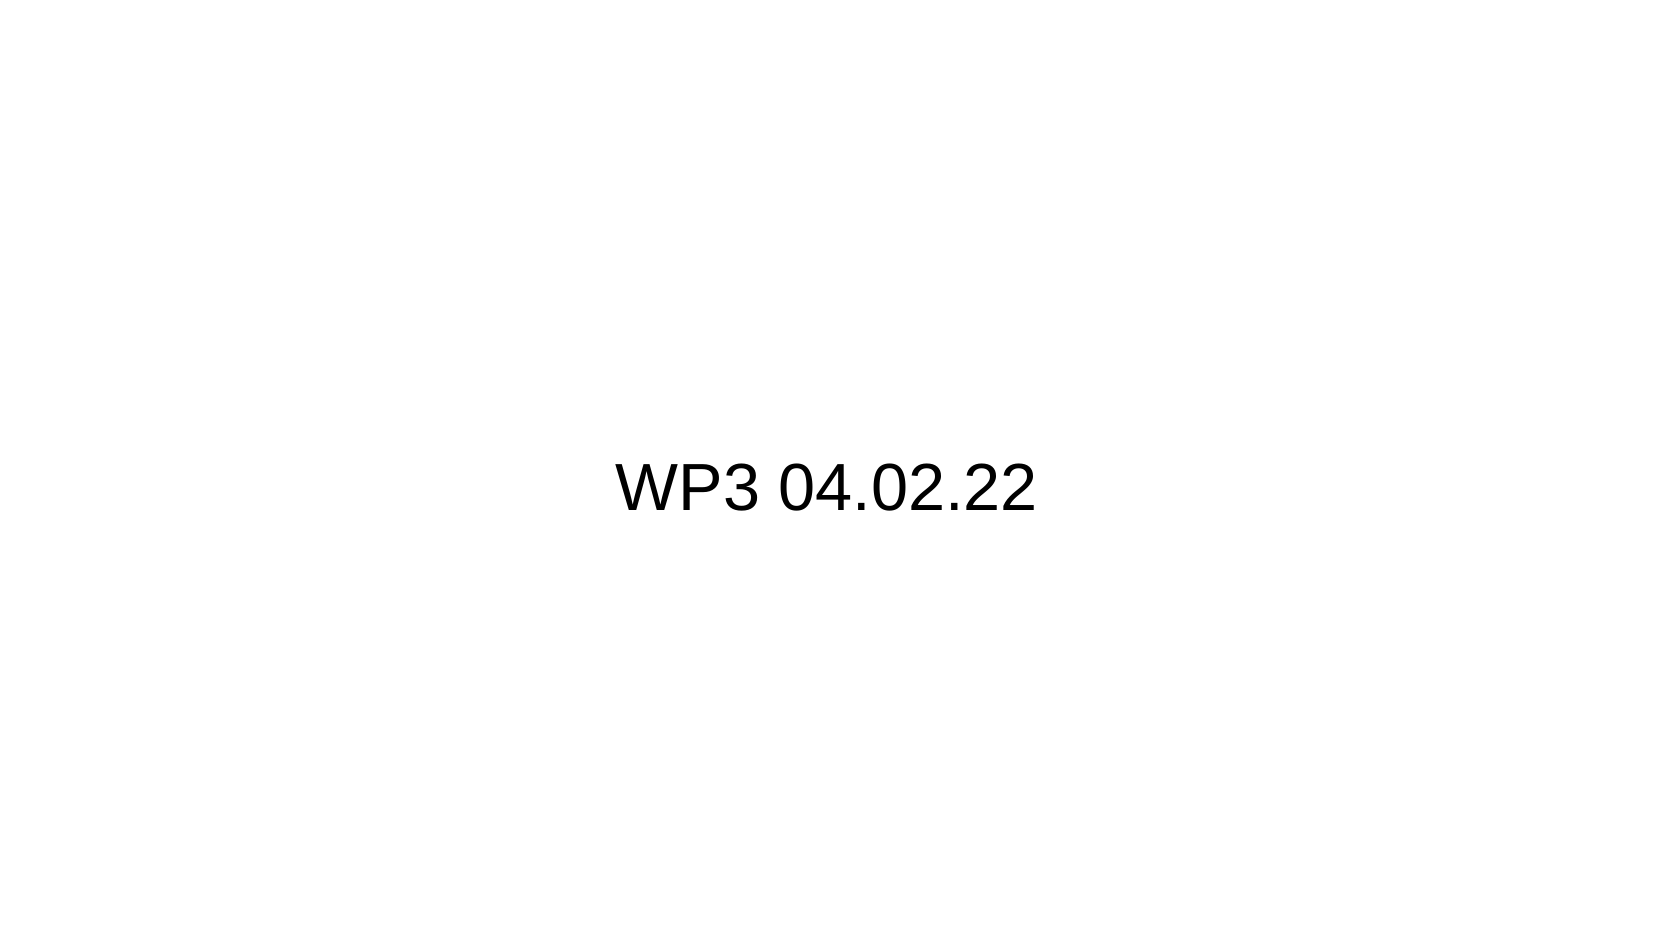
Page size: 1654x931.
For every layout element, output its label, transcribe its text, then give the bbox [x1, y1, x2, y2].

subtitle WP3 04.02.22 [82, 217, 1571, 758]
